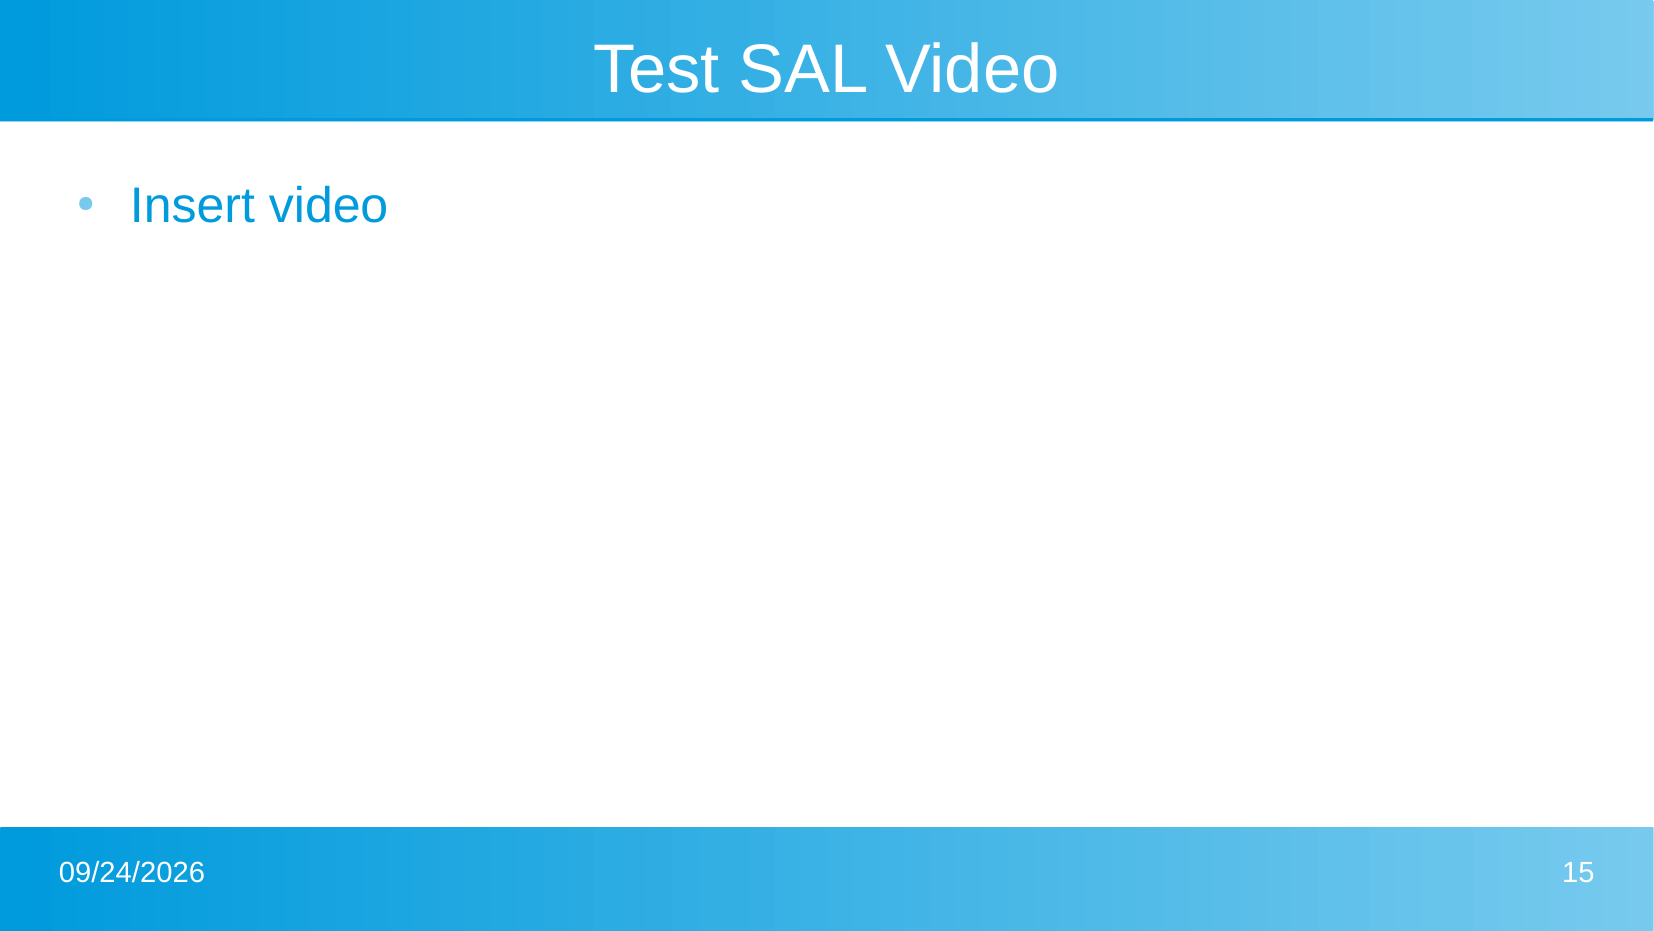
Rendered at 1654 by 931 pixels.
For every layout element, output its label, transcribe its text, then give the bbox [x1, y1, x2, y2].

list Insert video [59, 177, 1595, 768]
title Test SAL Video [59, 29, 1595, 108]
